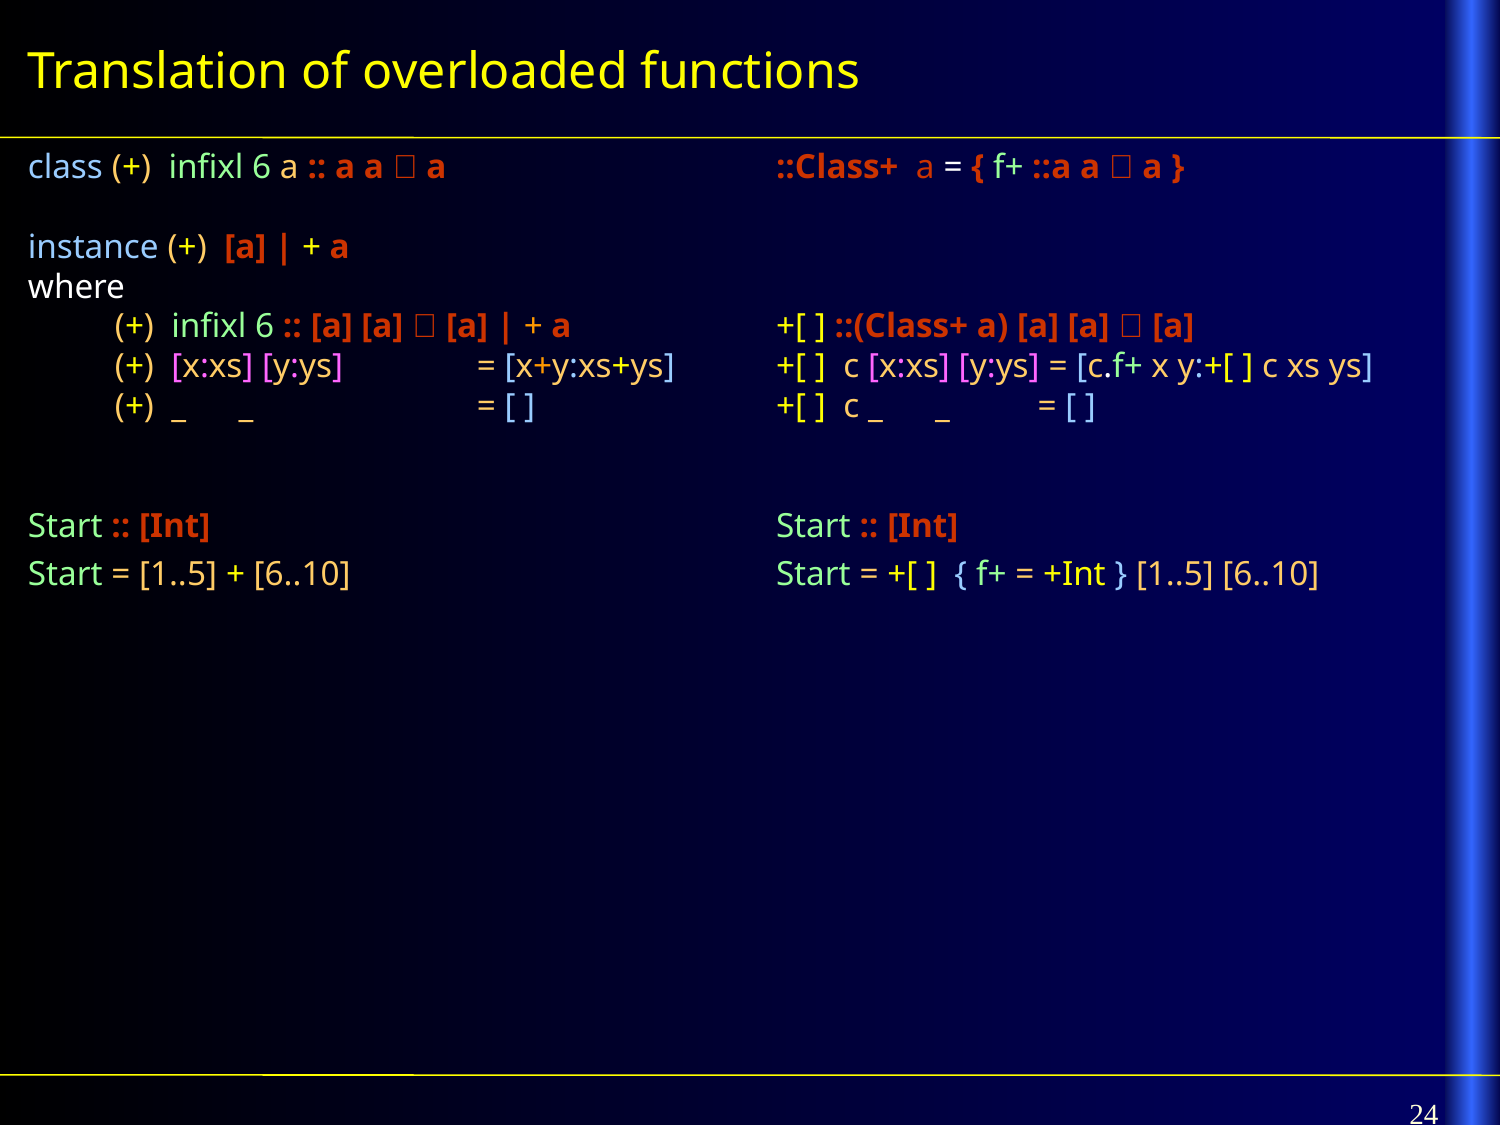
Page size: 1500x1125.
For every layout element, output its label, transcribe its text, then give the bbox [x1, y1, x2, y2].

text_box Translation of overloaded functions [12, 0, 1288, 137]
text_box ::Class+ a = { f+ ::a a  a } +[ ] ::(Class+ a) [a] [a]  [a] +[ ] c [x:xs] [y:ys] = [c.f+ x y:+[ ] c xs ys] +[ ] c _ _ = [ ] Start :: [Int] Start = +[ ] { f+ = +Int } [1..5] [6..10] [760, 137, 1500, 1063]
text_box class (+) infixl 6 a :: a a  a instance (+) [a] | + a where (+) infixl 6 :: [a] [a]  [a] | + a (+) [x:xs] [y:ys] = [x+y:xs+ys] (+) _ _ = [ ] Start :: [Int] Start = [1..5] + [6..10] [12, 137, 760, 1063]
